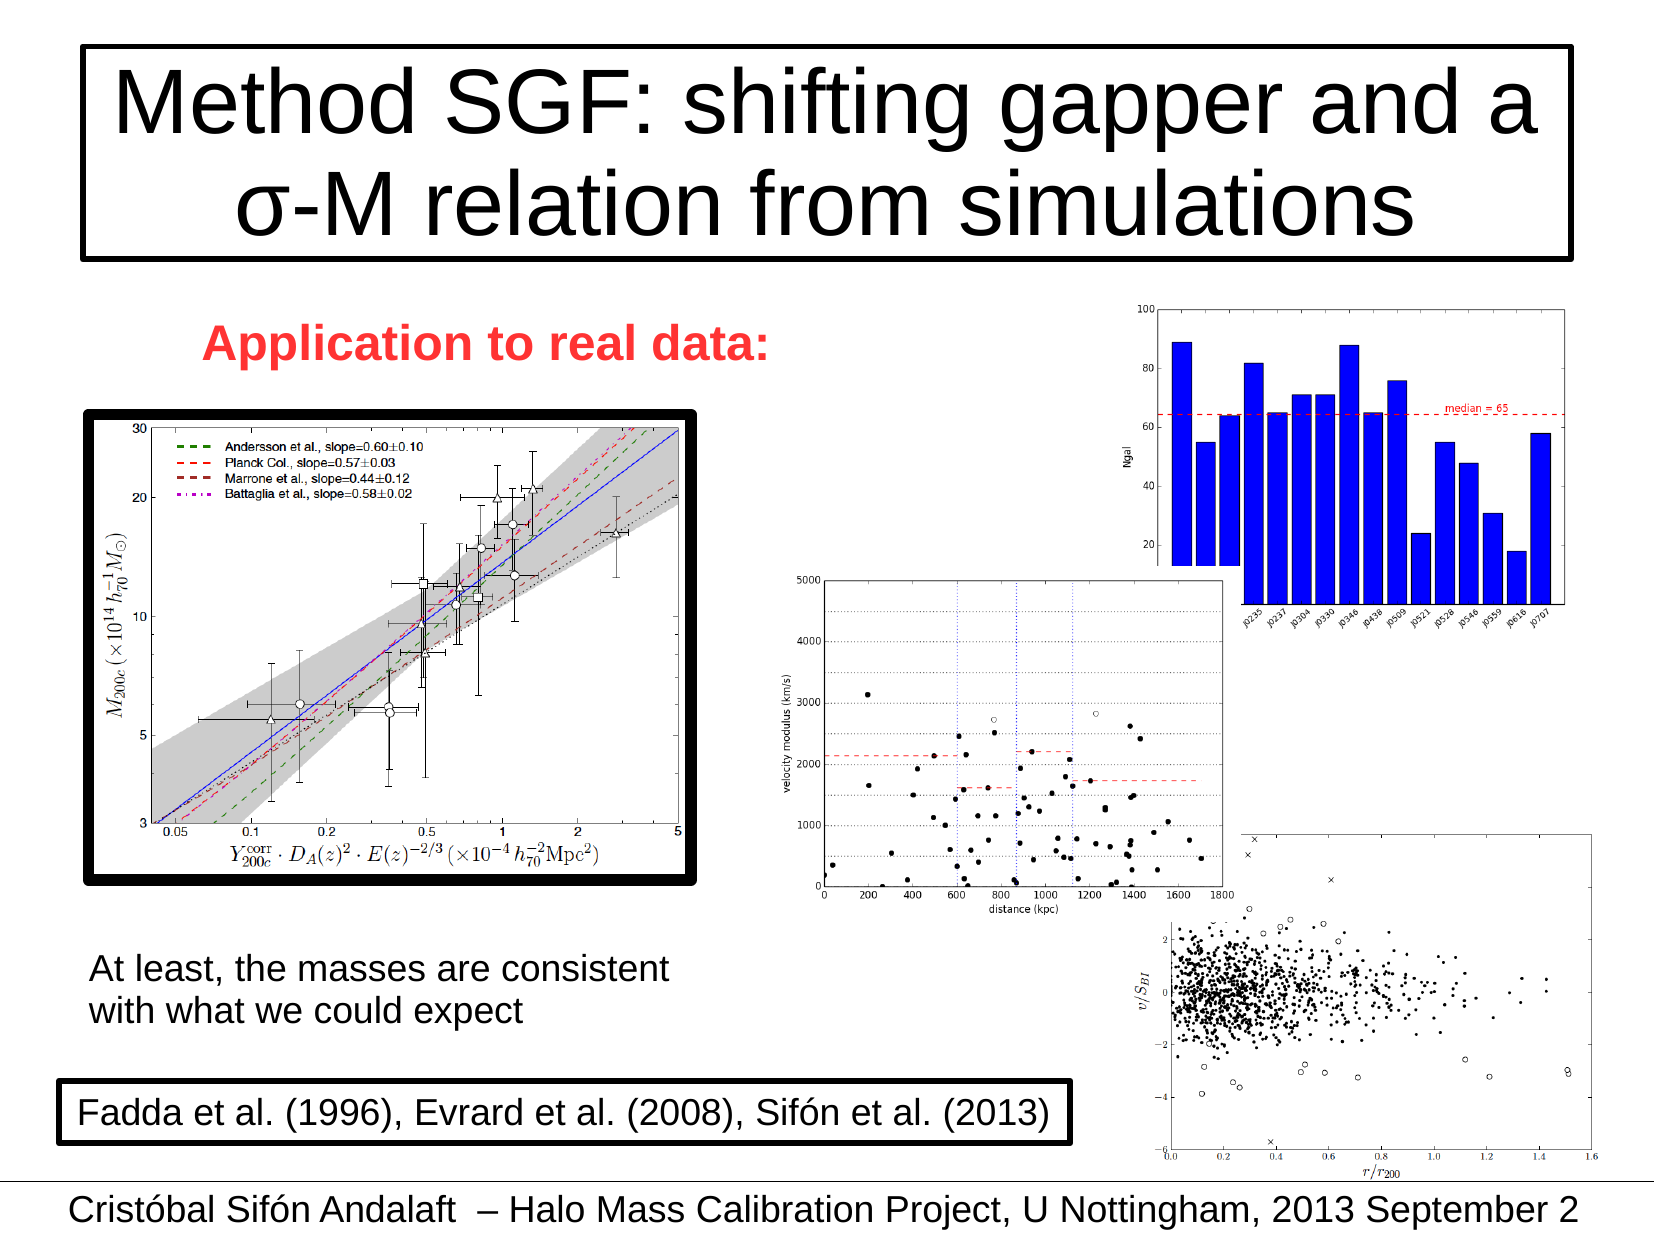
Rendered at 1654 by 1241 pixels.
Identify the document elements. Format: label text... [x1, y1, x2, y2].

text_box Application to real data: [186, 307, 786, 379]
title Method SGF: shifting gapper and a σ-M relation from simulations [82, 46, 1571, 260]
picture [767, 295, 1607, 1181]
picture [94, 420, 686, 875]
text_box Fadda et al. (1996), Evrard et al. (2008), Sifón et al. (2013) [59, 1080, 1071, 1144]
text_box At least, the masses are consistent with what we could expect [74, 940, 686, 1040]
text_box Cristóbal Sifón Andalaft – Halo Mass Calibration Project, U Nottingham, 2013 September 2 [53, 1182, 1599, 1238]
